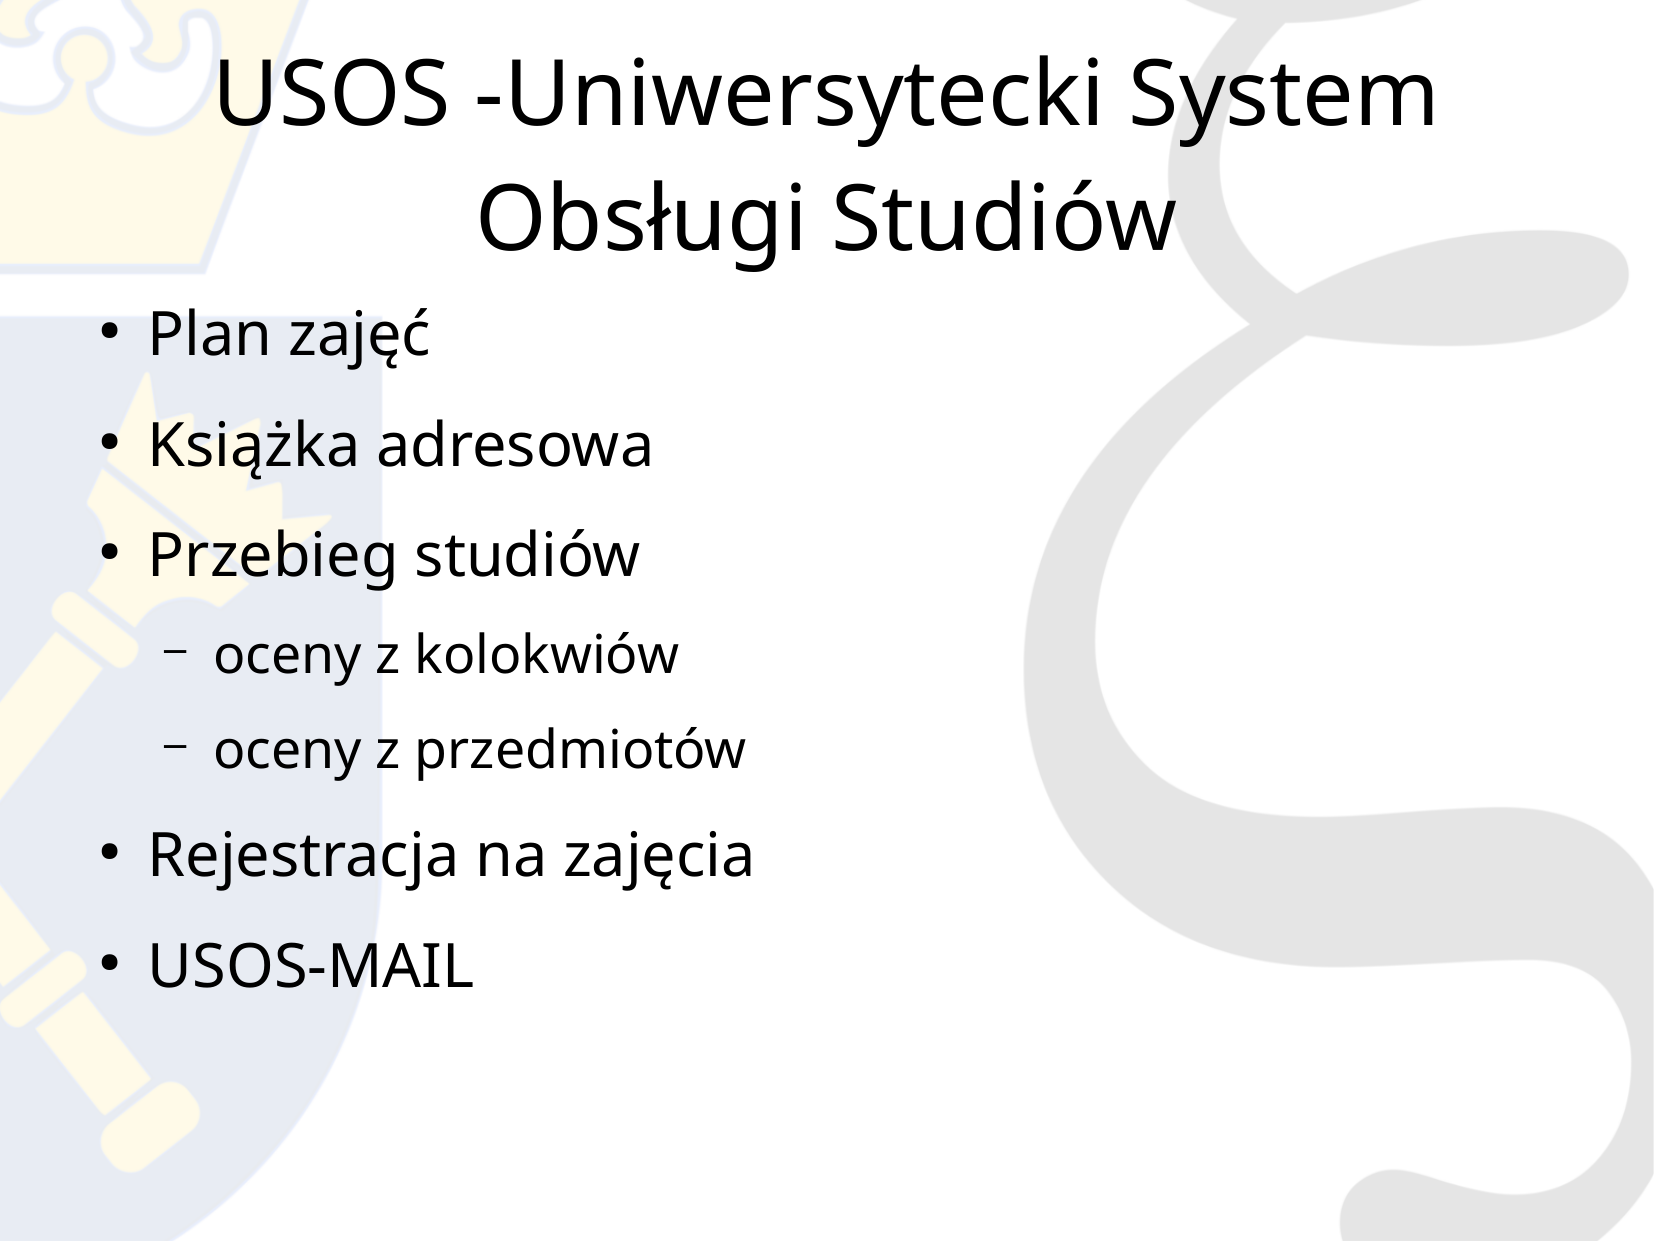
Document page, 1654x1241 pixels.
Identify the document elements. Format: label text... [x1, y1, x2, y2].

list Plan zajęć Książka adresowa Przebieg studiów oceny z kolokwiów oceny z przedmiotów Rejestracja na zajęcia USOS-MAIL [82, 290, 1571, 1010]
title USOS -Uniwersytecki System Obsługi Studiów [82, 49, 1571, 257]
picture [0, 0, 1654, 1241]
